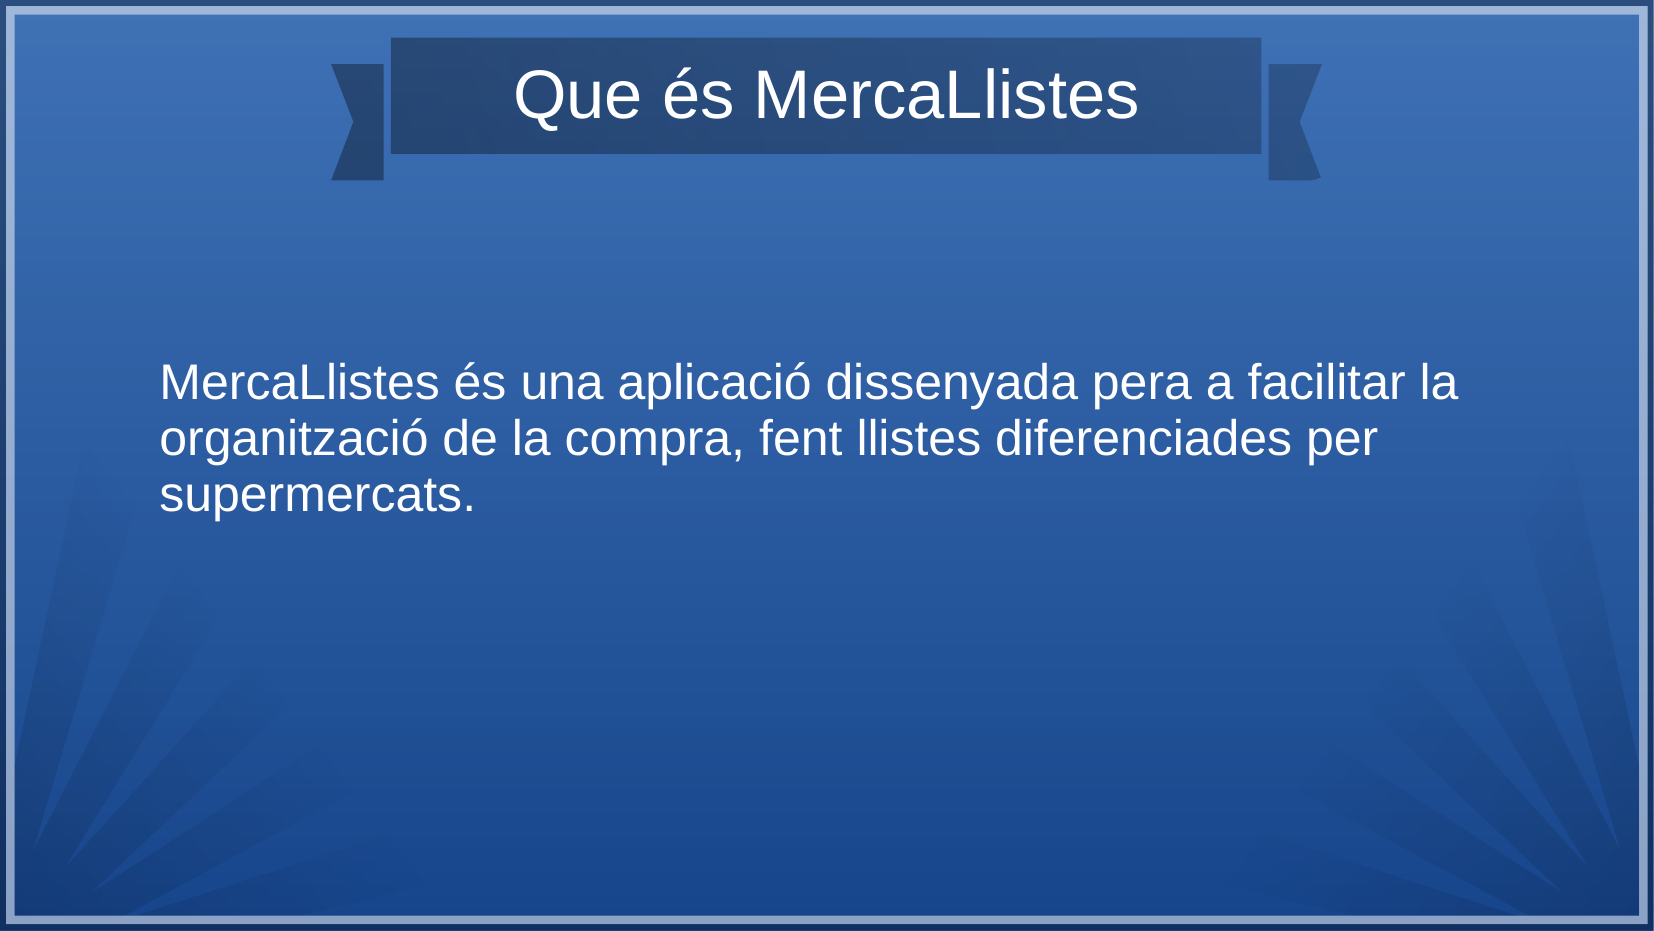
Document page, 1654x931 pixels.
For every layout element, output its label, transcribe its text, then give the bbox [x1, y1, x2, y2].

list MercaLlistes és una aplicació dissenyada pera a facilitar la organització de la compra, fent llistes diferenciades per supermercats. [88, 354, 1577, 632]
title Que és MercaLlistes [389, 35, 1264, 154]
